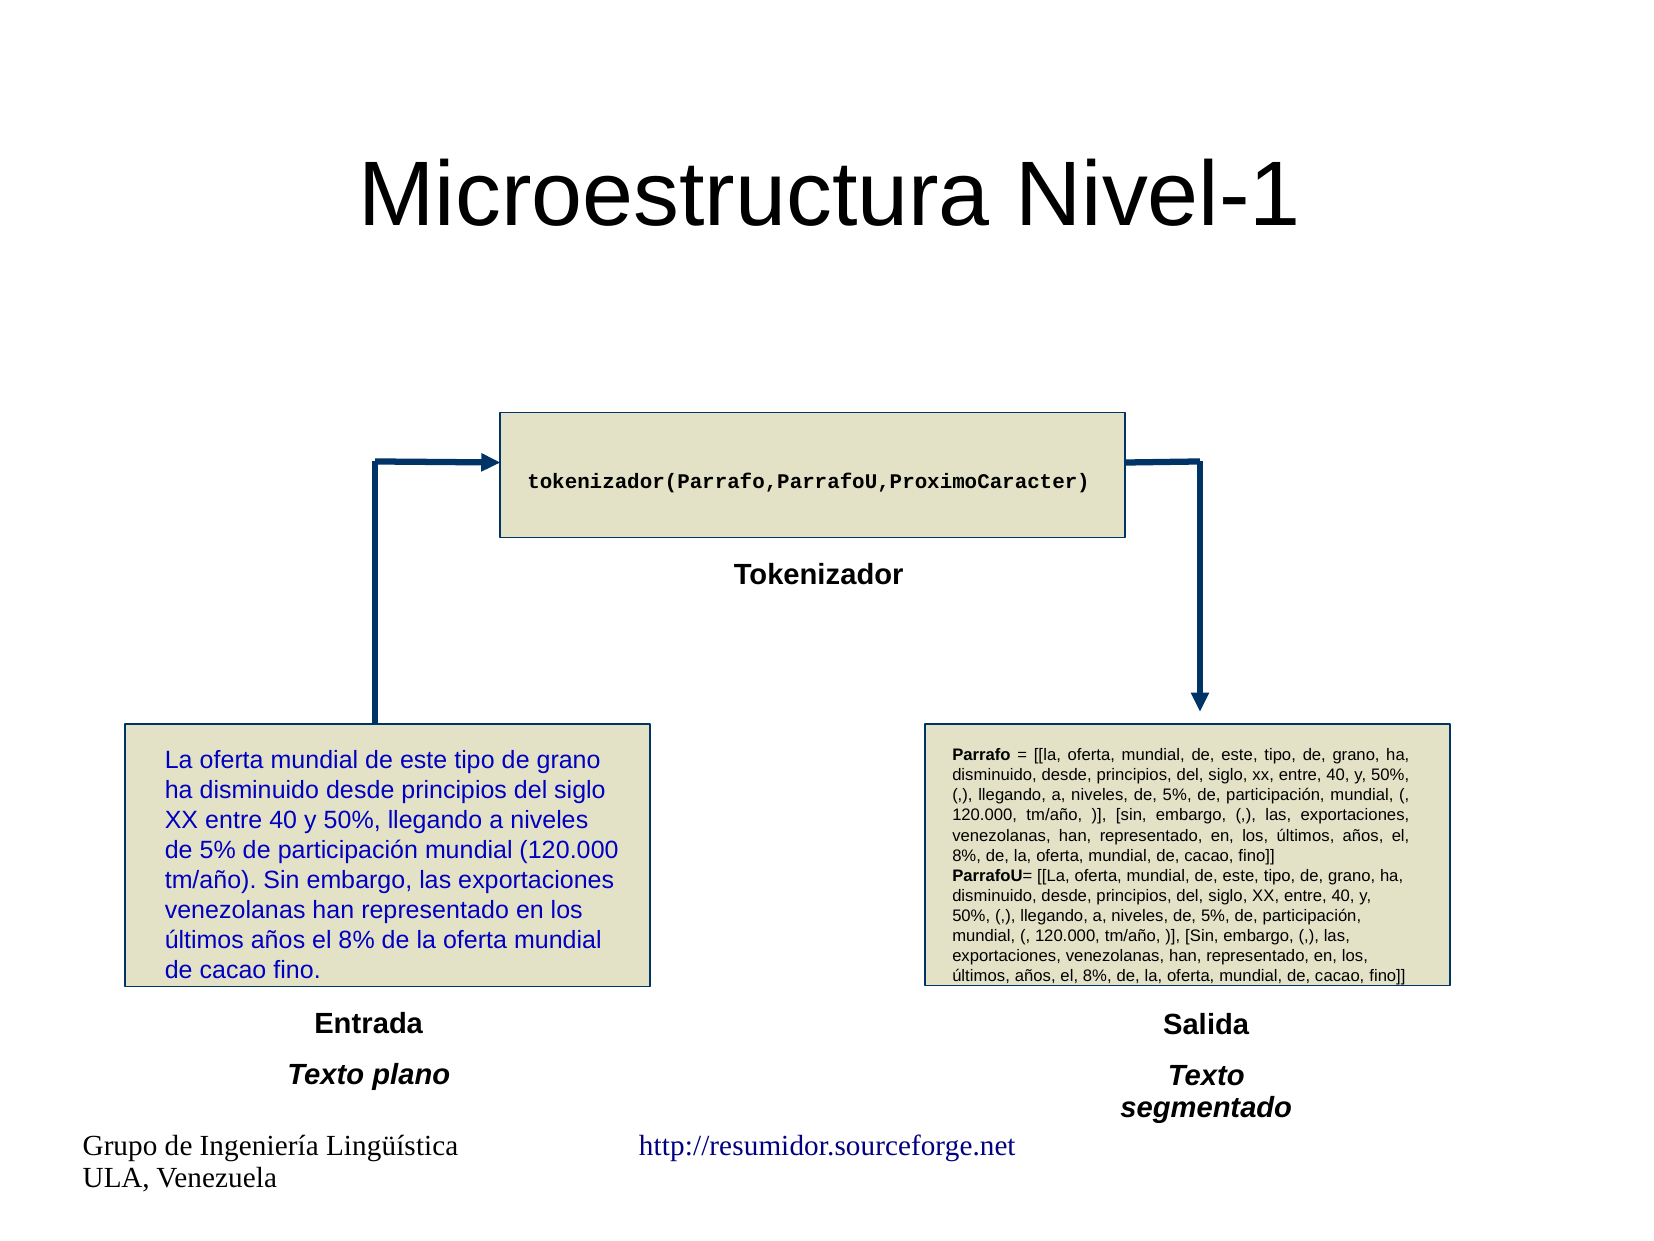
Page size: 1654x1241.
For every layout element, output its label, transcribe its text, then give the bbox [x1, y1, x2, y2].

text_box Parrafo = [[la, oferta, mundial, de, este, tipo, de, grano, ha, disminuido, desde, principios, del, siglo, xx, entre, 40, y, 50%, (,), llegando, a, niveles, de, 5%, de, participación, mundial, (, 120.000, tm/año, )], [sin, embargo, (,), las, exportaciones, venezolanas, han, representado, en, los, últimos, años, el, 8%, de, la, oferta, mundial, de, cacao, fino]] ParrafoU= [[La, oferta, mundial, de, este, tipo, de, grano, ha, disminuido, desde, principios, del, siglo, XX, entre, 40, y, 50%, (,), llegando, a, niveles, de, 5%, de, participación, mundial, (, 120.000, tm/año, )], [Sin, embargo, (,), las, exportaciones, venezolanas, han, representado, en, los, últimos, años, el, 8%, de, la, oferta, mundial, de, cacao, fino]] [937, 736, 1426, 993]
text_box tokenizador(Parrafo,ParrafoU,ProximoCaracter) [512, 425, 1113, 541]
text_box La oferta mundial de este tipo de grano ha disminuido desde principios del siglo XX entre 40 y 50%, llegando a niveles de 5% de participación mundial (120.000 tm/año). Sin embargo, las exportaciones venezolanas han representado en los últimos años el 8% de la oferta mundial de cacao fino. [150, 736, 638, 992]
text_box [125, 723, 651, 987]
text_box Entrada Texto plano [237, 998, 501, 1102]
text_box [924, 723, 1450, 986]
title Microestructura Nivel-1 [225, 99, 1436, 288]
text_box Salida Texto segmentado [1074, 999, 1338, 1132]
text_box [500, 412, 1126, 538]
text_box Tokenizador [687, 549, 951, 601]
